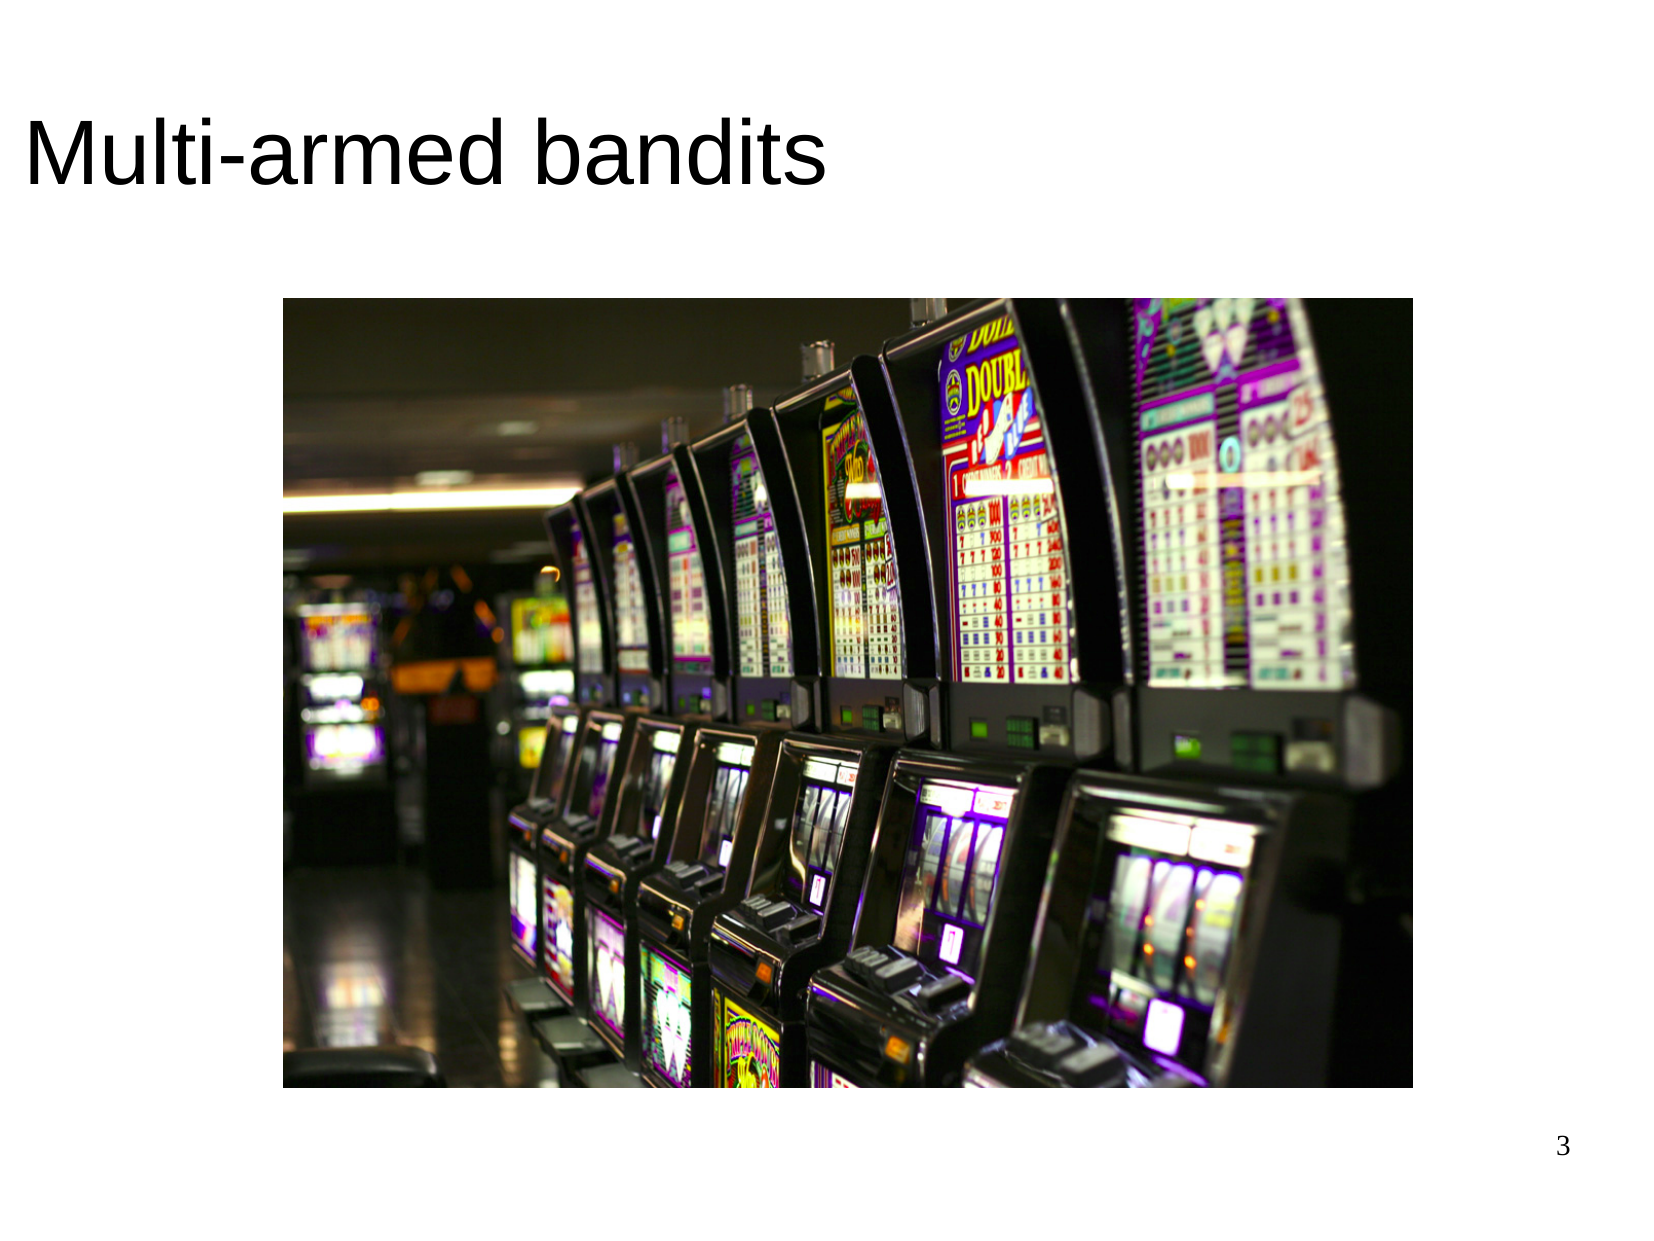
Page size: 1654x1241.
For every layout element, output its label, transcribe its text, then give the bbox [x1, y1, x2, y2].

picture [283, 298, 1413, 1088]
title Multi-armed bandits [23, 49, 1512, 257]
